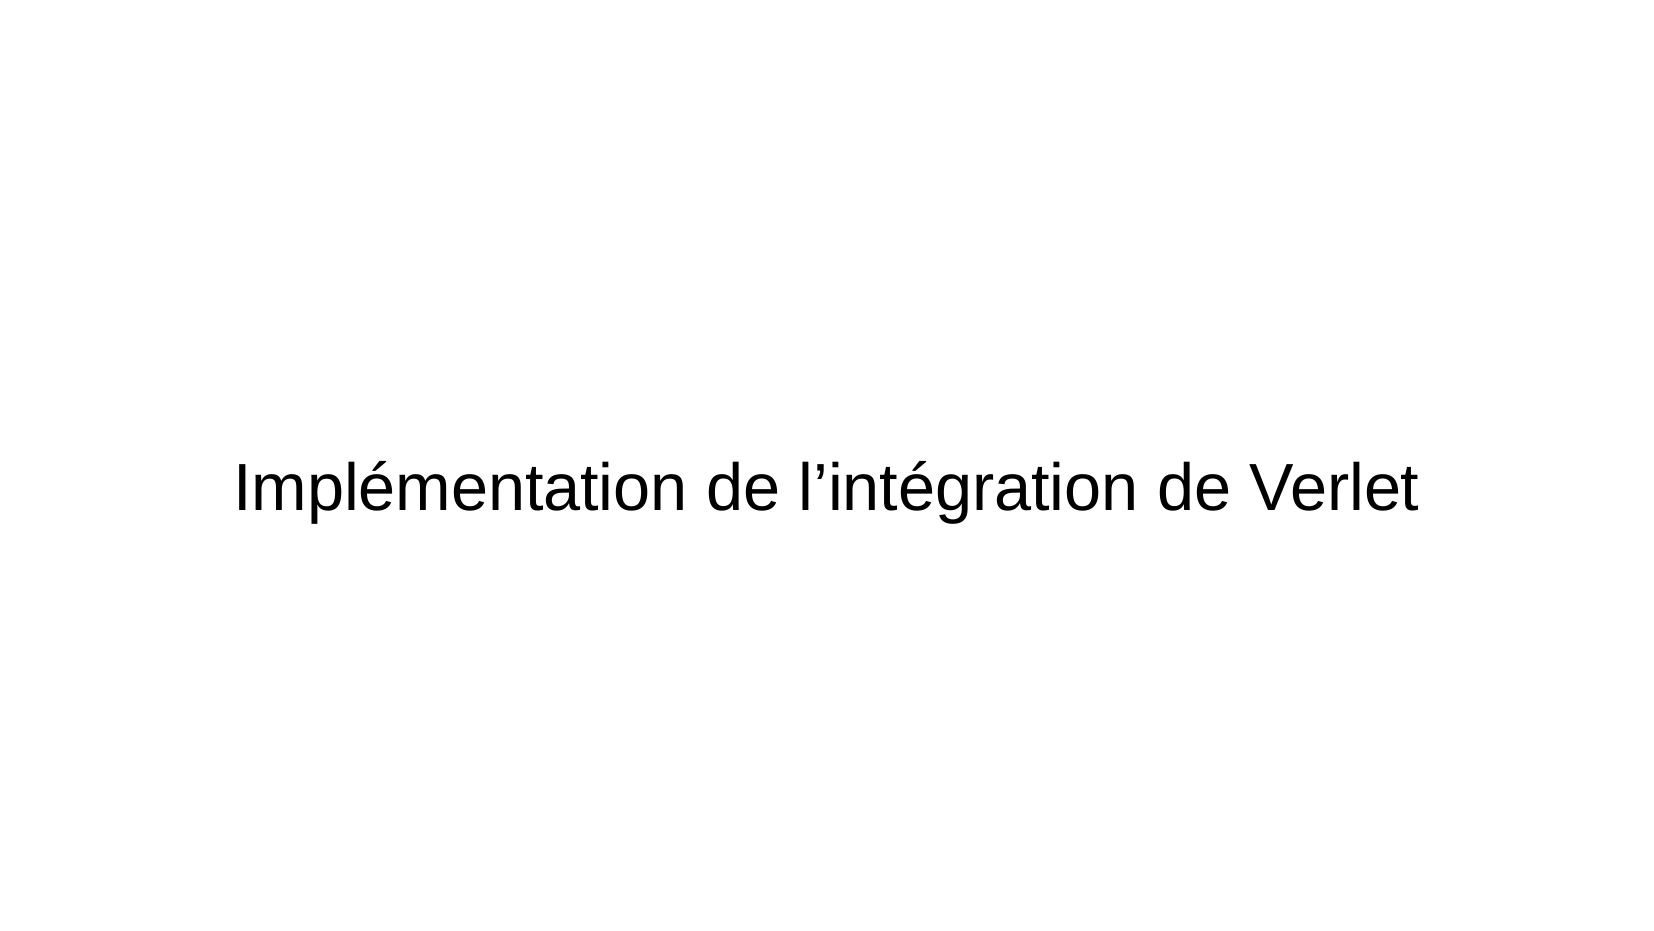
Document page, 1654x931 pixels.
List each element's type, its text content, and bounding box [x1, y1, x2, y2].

subtitle Implémentation de l’intégration de Verlet [82, 217, 1571, 758]
